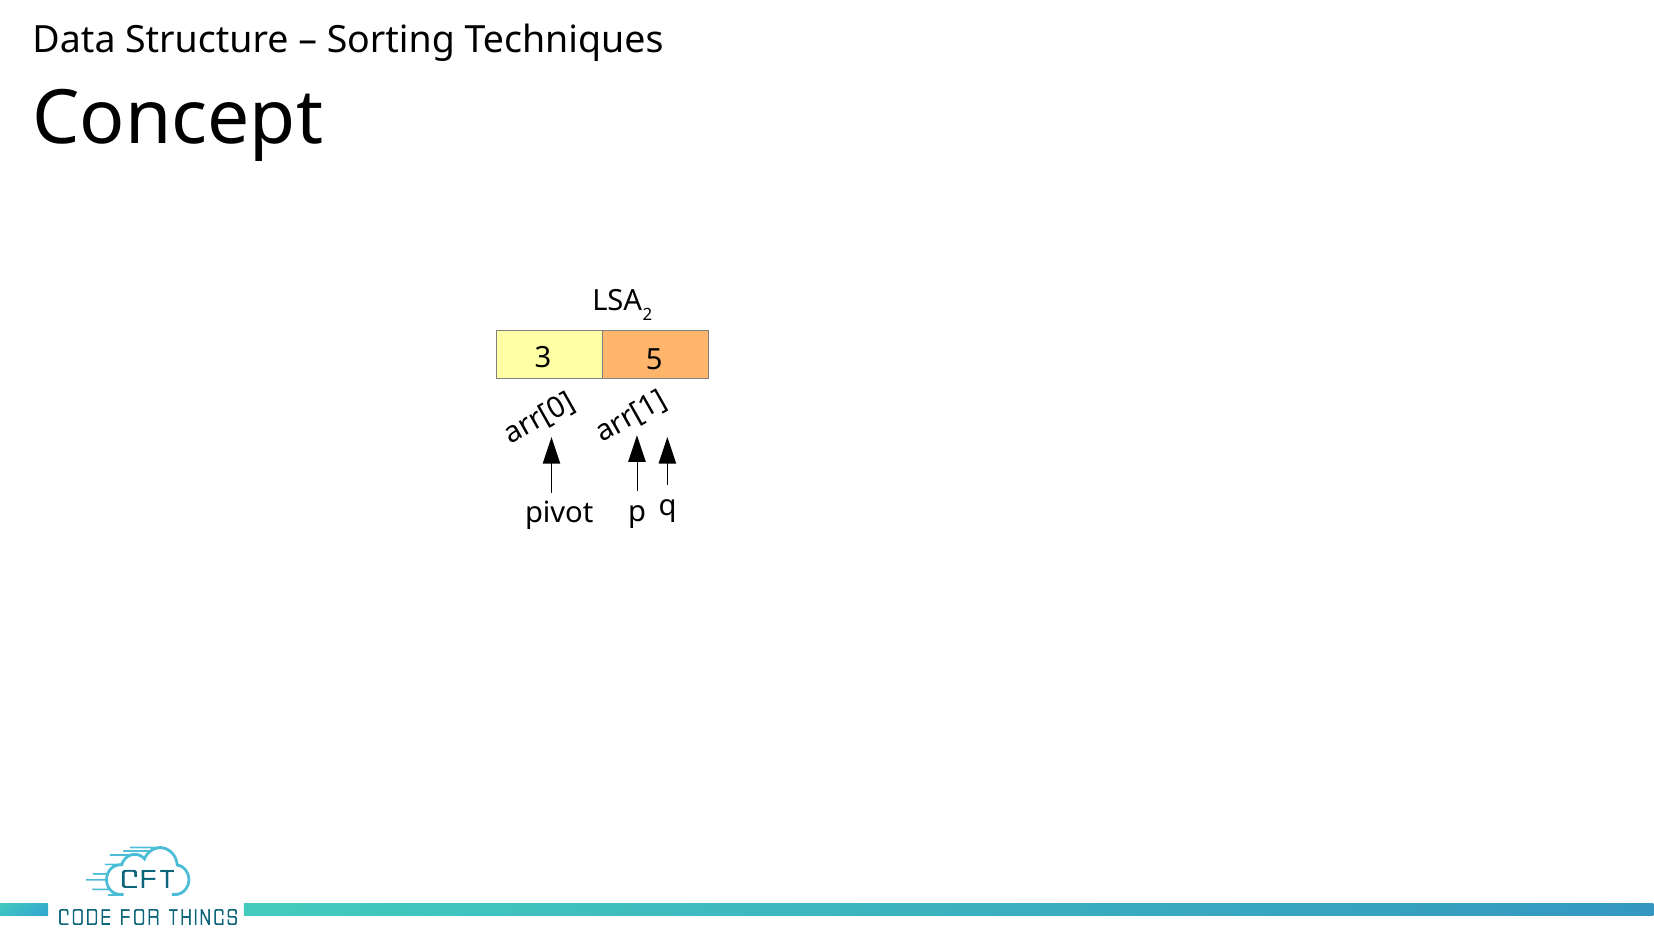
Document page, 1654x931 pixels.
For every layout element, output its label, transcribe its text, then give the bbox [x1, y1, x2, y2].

text_box [496, 330, 519, 379]
text_box arr[0] [478, 361, 601, 470]
text_box 3 [519, 328, 568, 379]
text_box p [613, 482, 662, 532]
picture [59, 846, 237, 925]
text_box arr[1] [569, 361, 697, 468]
text_box pivot [510, 484, 614, 534]
text_box LSA2 [577, 271, 674, 328]
title Data Structure – Sorting Techniques Concept [32, 12, 1184, 166]
text_box [568, 330, 631, 379]
text_box 5 [631, 330, 680, 380]
text_box q [643, 477, 692, 527]
text_box [680, 330, 709, 379]
